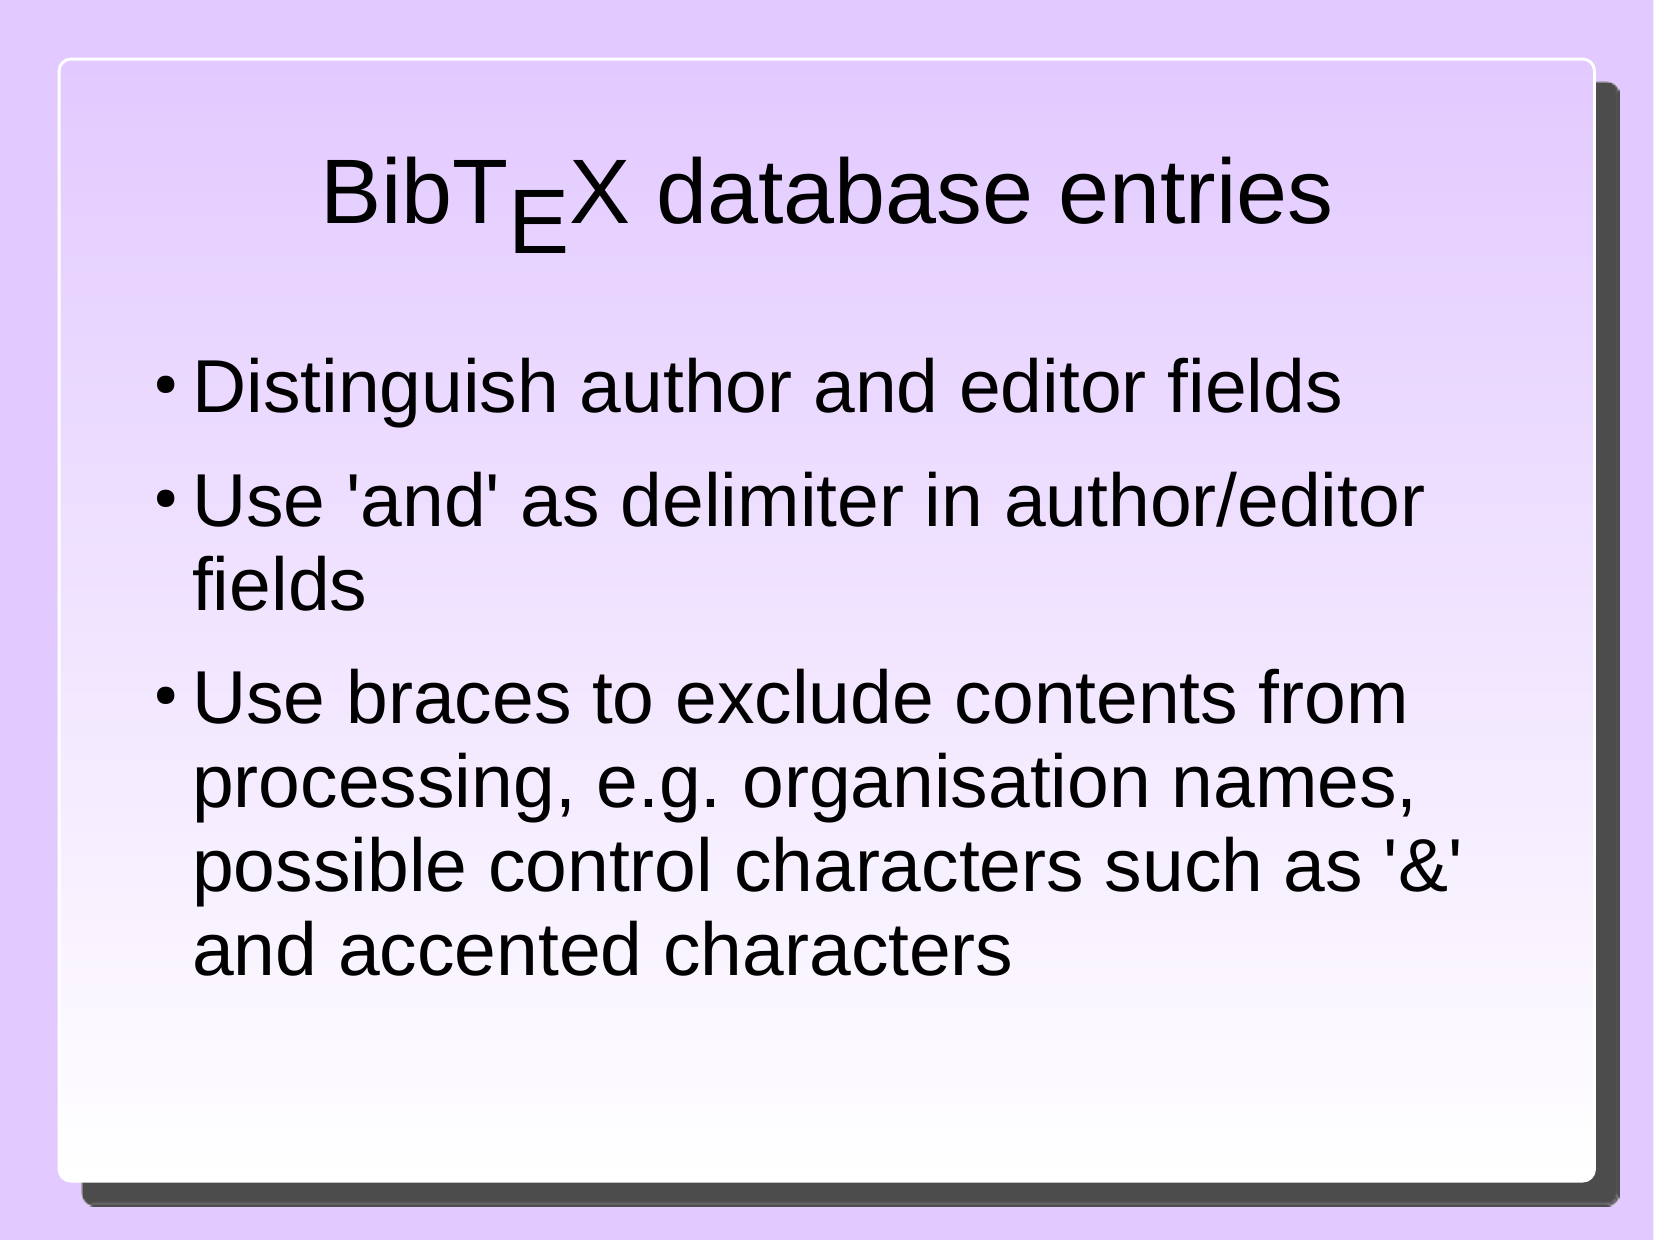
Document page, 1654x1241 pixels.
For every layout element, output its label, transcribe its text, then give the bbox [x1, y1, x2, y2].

title BibTEX database entries [121, 102, 1534, 311]
list Distinguish author and editor fields Use 'and' as delimiter in author/editor fields Use braces to exclude contents from processing, e.g. organisation names, possible control characters such as '&' and accented characters [121, 344, 1534, 1112]
